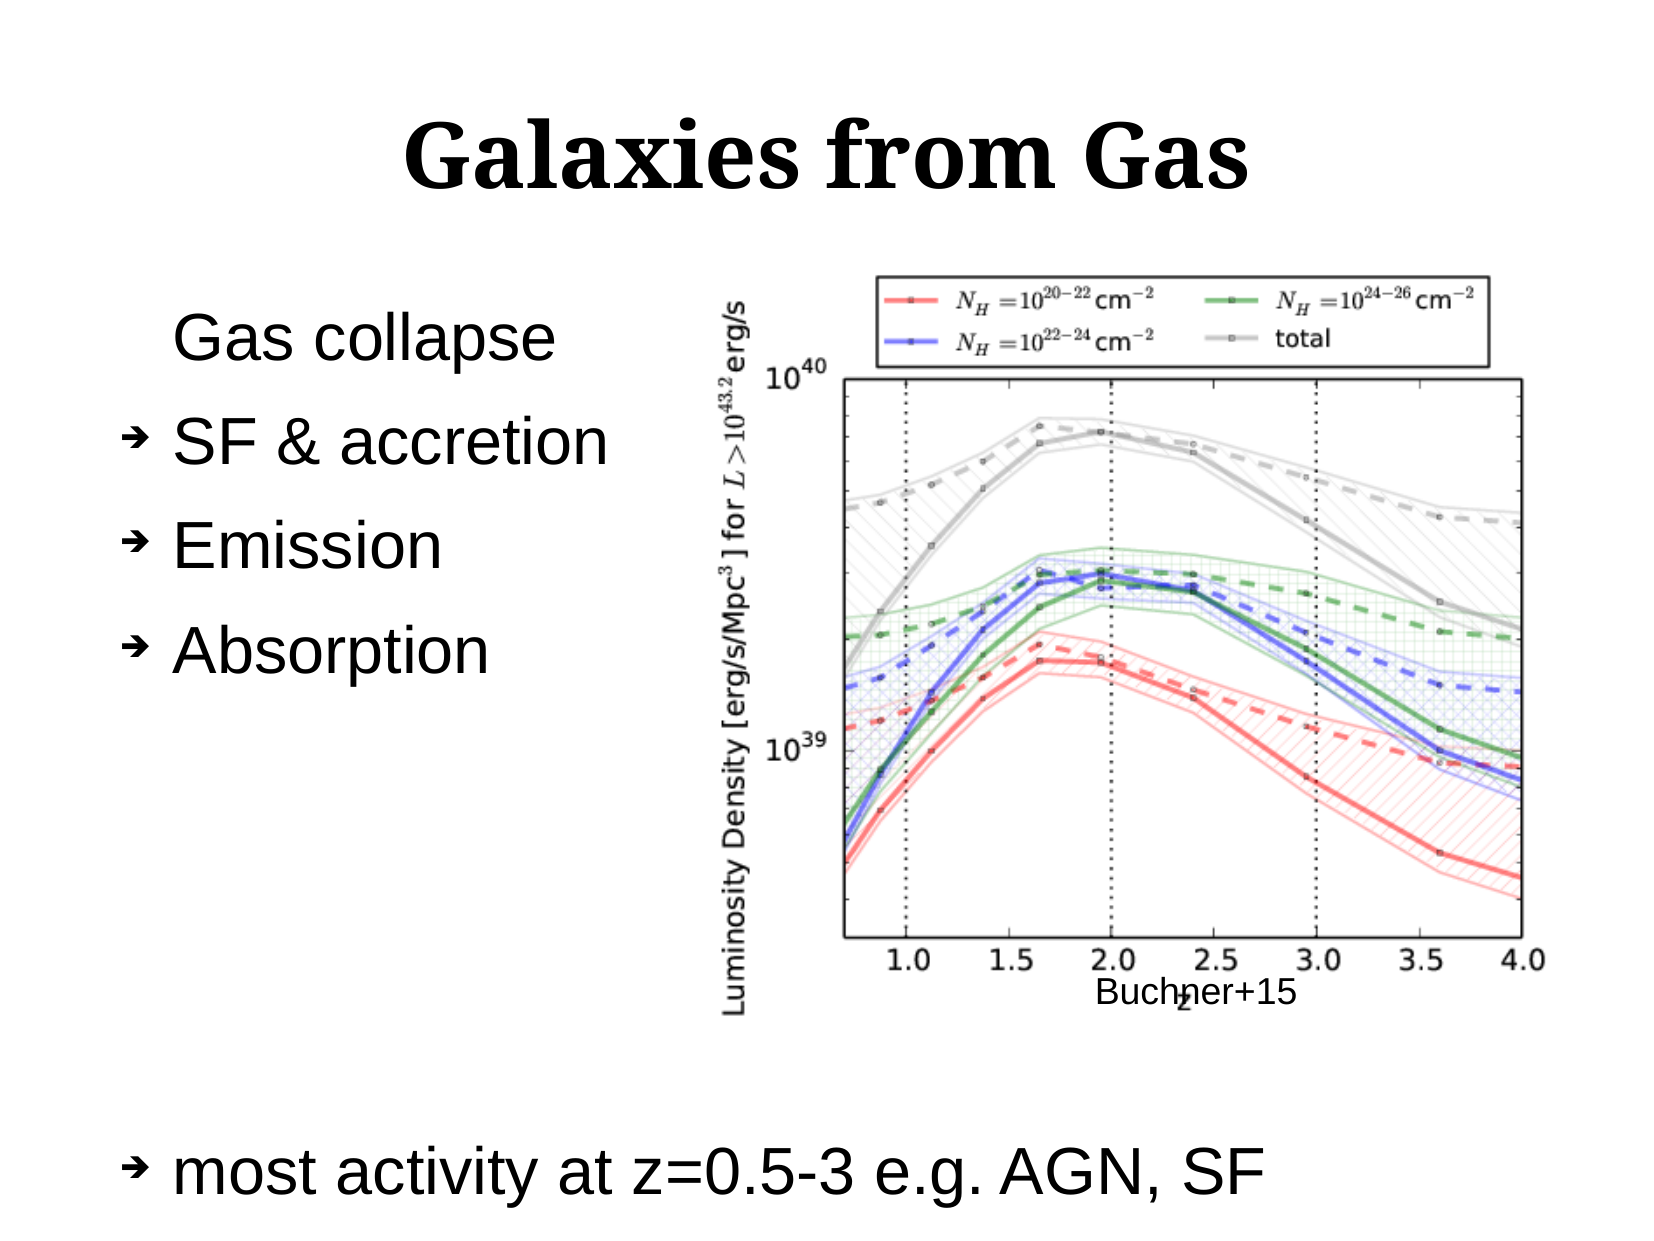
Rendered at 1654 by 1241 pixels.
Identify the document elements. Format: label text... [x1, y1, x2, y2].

text_box Buchner+15 [1080, 963, 1501, 1021]
list Gas collapse SF & accretion Emission Absorption most activity at z=0.5-3 e.g. AGN, SF [101, 300, 1591, 1241]
picture [701, 260, 1561, 300]
title Galaxies from Gas [82, 49, 1571, 257]
